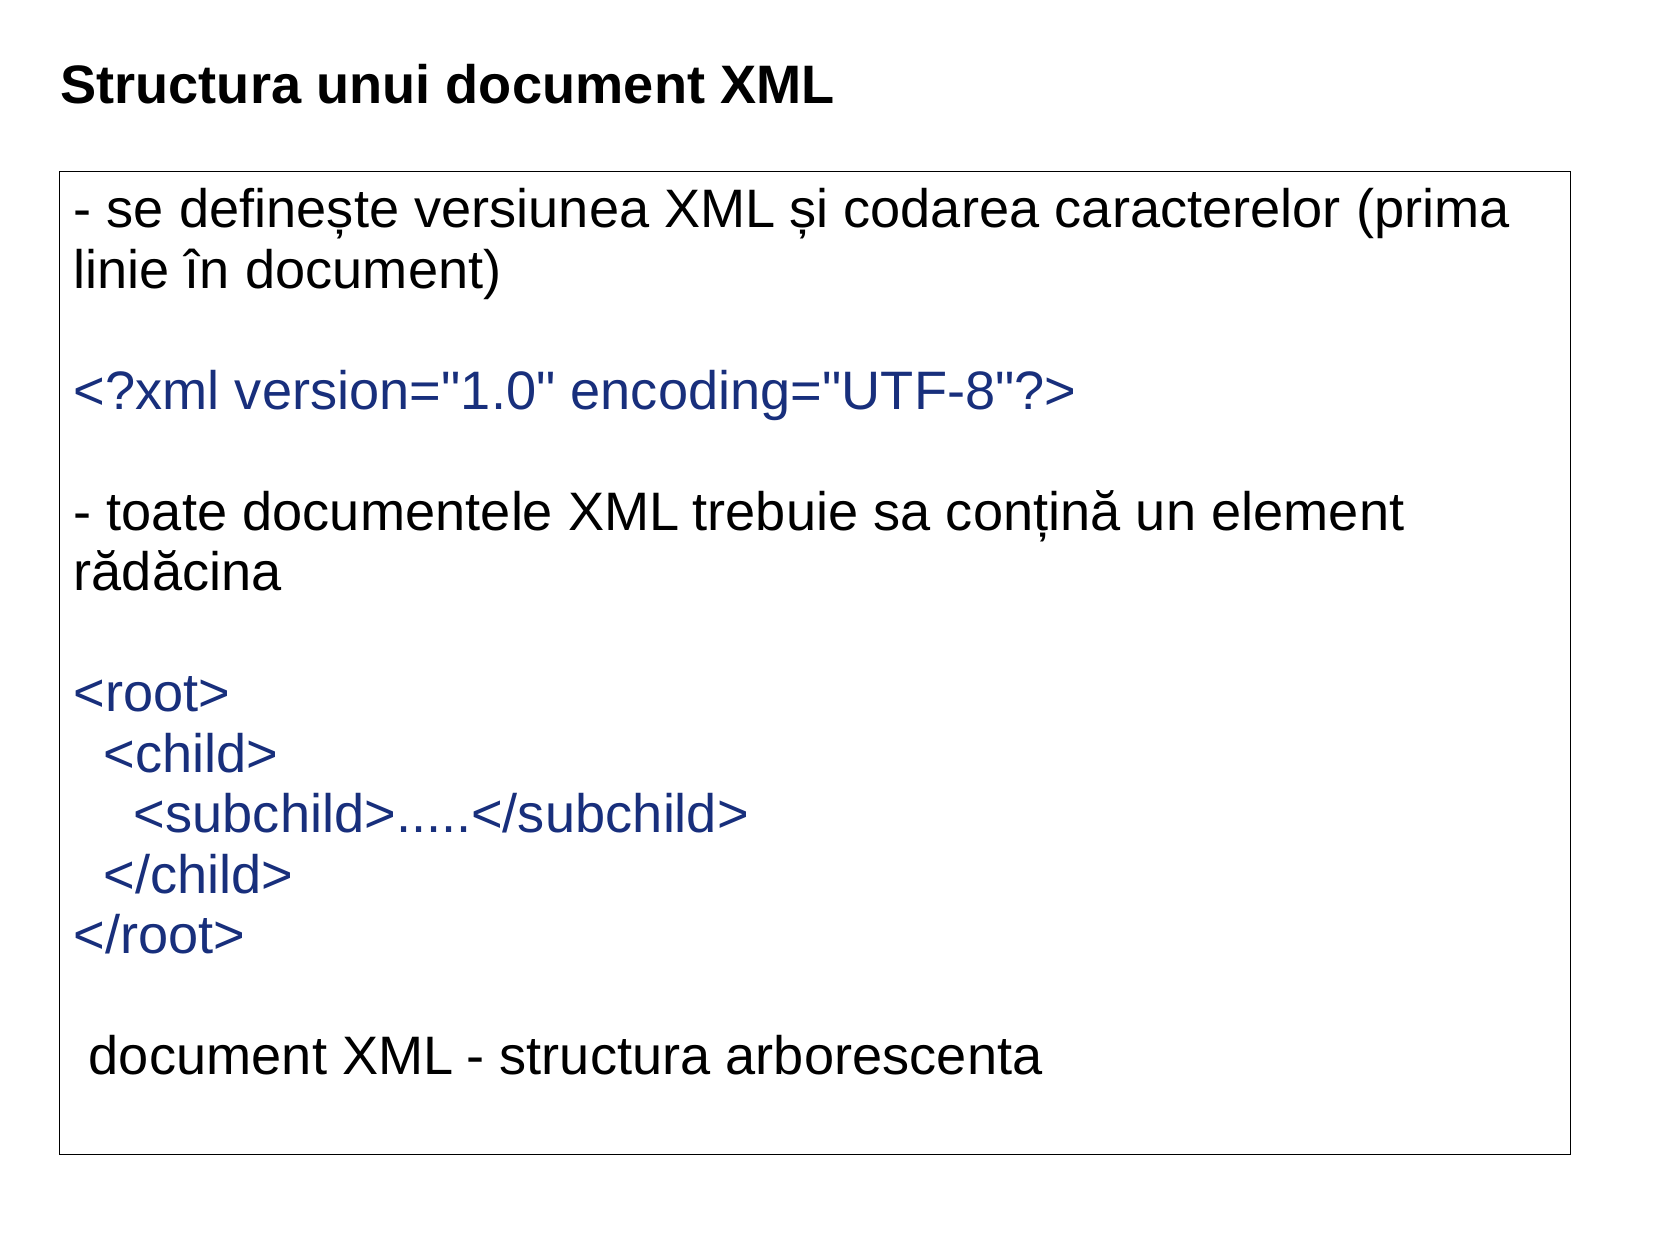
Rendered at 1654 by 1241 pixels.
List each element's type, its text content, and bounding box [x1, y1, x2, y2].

text_box - se definește versiunea XML și codarea caracterelor (prima linie în document) <?xml version="1.0" encoding="UTF-8"?> - toate documentele XML trebuie sa conțină un element rădăcina <root> <child> <subchild>.....</subchild> </child> </root> document XML - structura arborescenta [59, 171, 1571, 1155]
text_box Structura unui document XML [45, 42, 944, 136]
